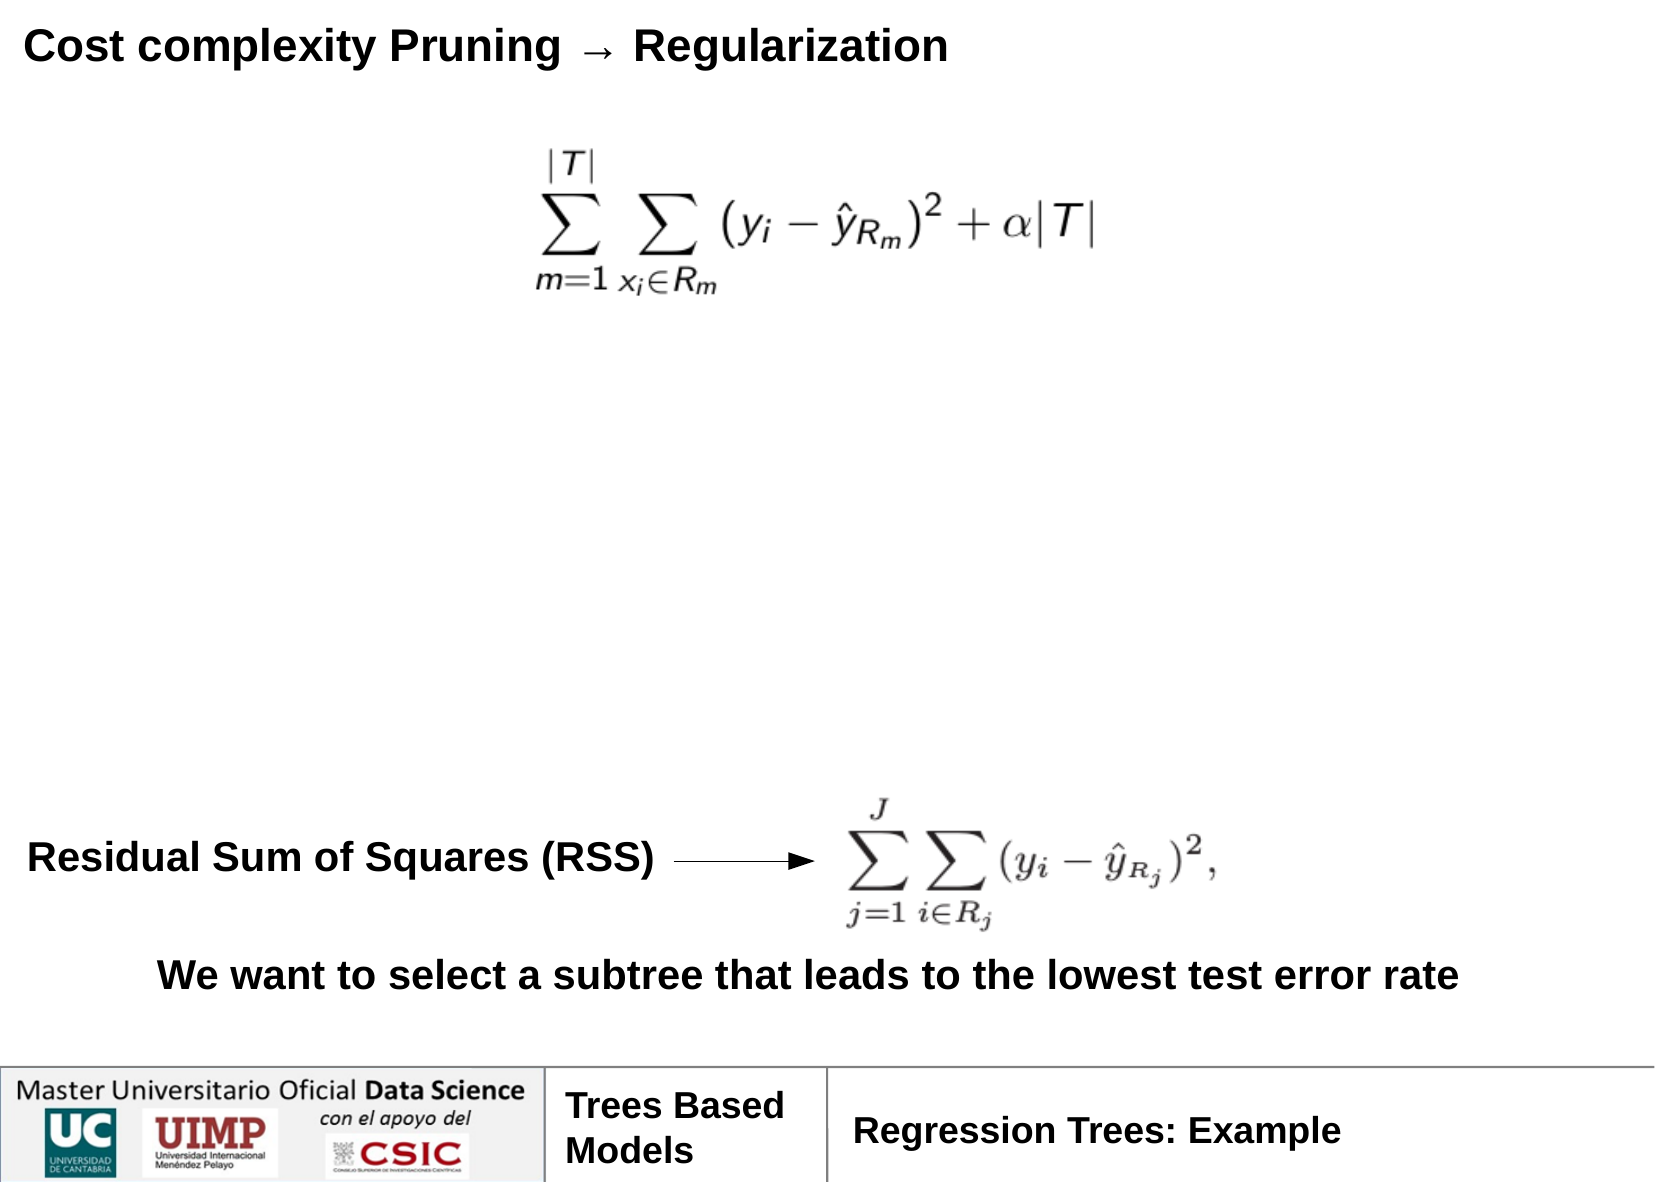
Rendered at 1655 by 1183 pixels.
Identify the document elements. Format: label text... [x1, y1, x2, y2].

text_box Residual Sum of Squares (RSS) [12, 829, 674, 893]
picture [546, 1069, 550, 1182]
picture [496, 111, 1129, 343]
picture [0, 1068, 543, 1182]
picture [814, 780, 1239, 942]
text_box Cost complexity Pruning → Regularization [8, 12, 981, 79]
text_box We want to select a subtree that leads to the lowest test error rate [142, 947, 1501, 1012]
text_box Regression Trees: Example [838, 1098, 1359, 1151]
